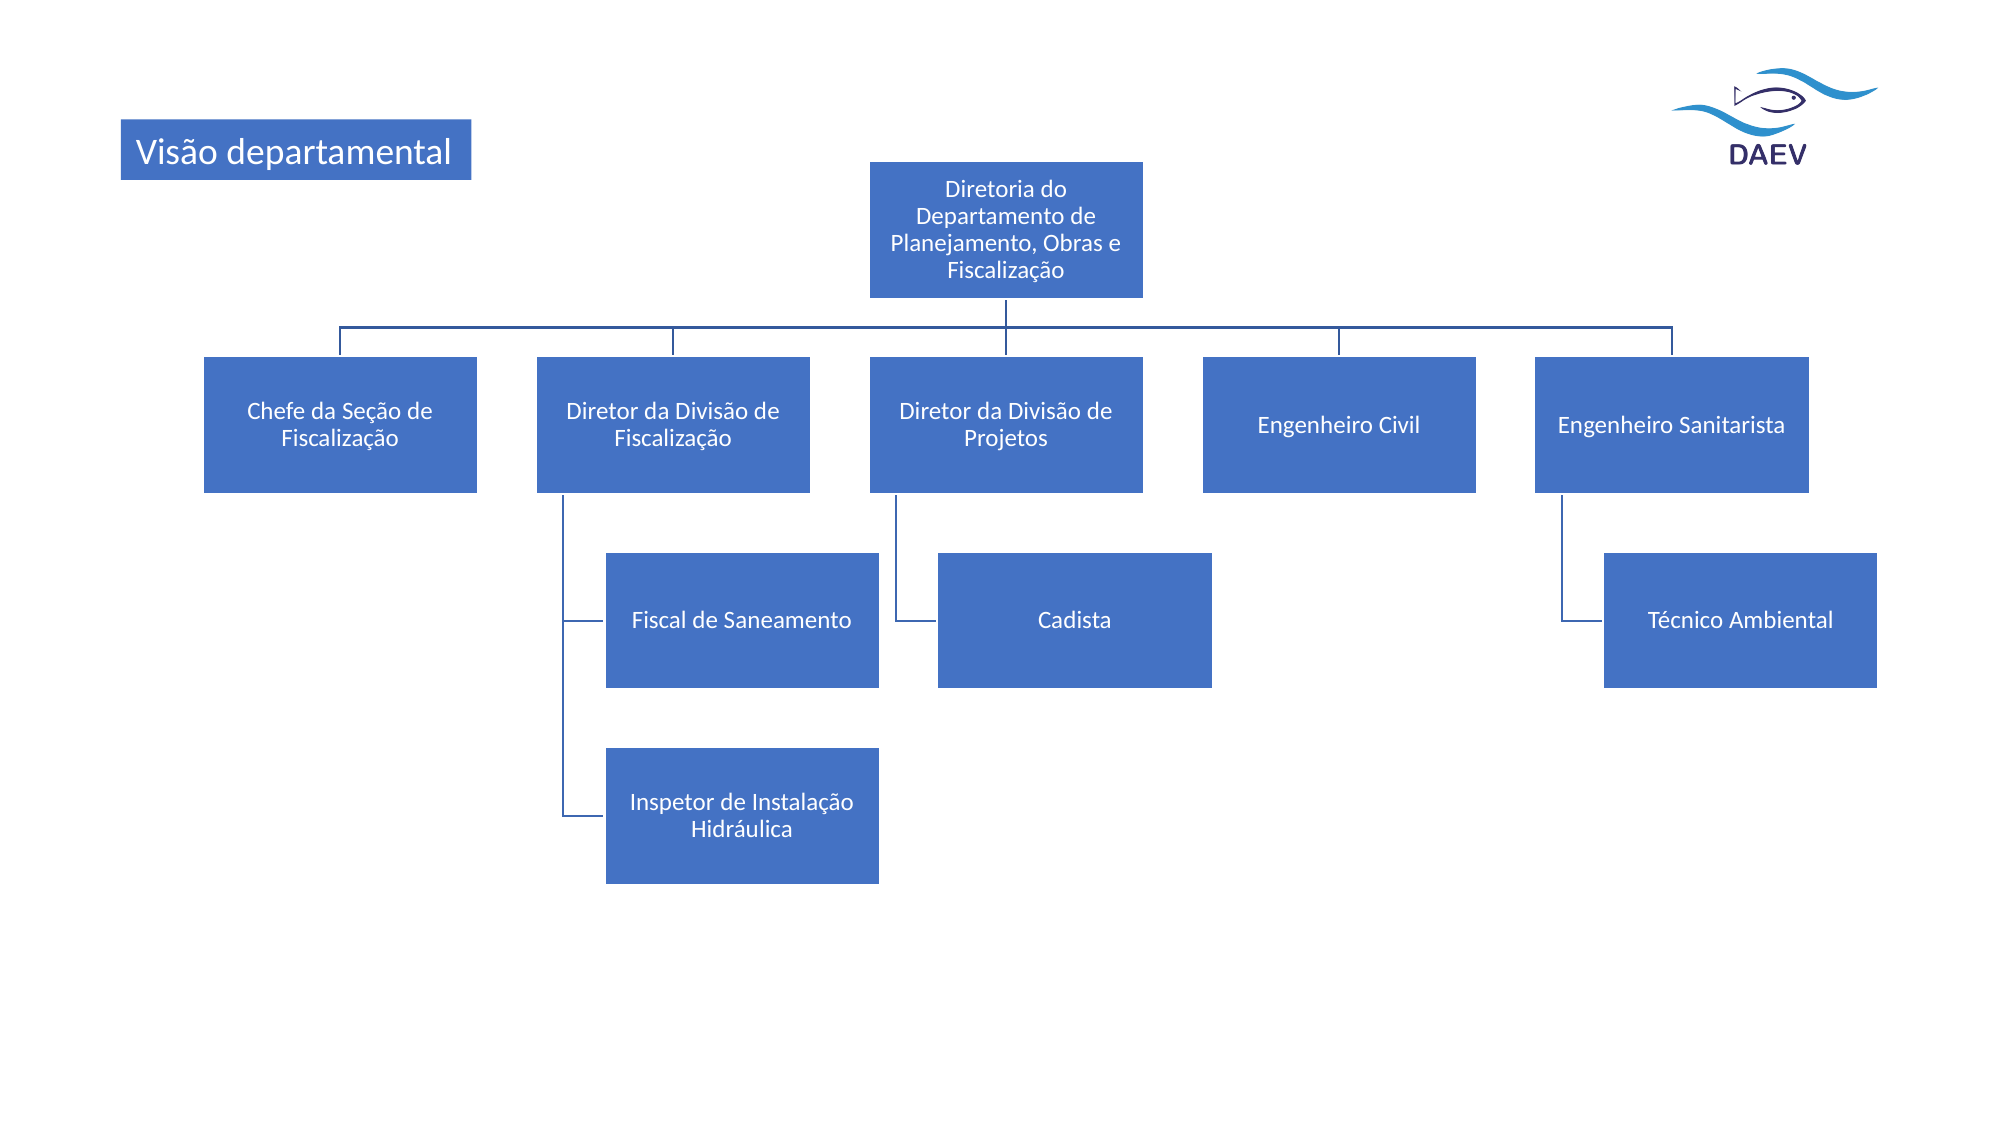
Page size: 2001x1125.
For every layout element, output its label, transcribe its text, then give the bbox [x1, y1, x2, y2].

text_box Cadista [937, 551, 1213, 690]
text_box Fiscal de Saneamento [604, 551, 880, 690]
picture [1670, 68, 1879, 165]
text_box Inspetor de Instalação Hidráulica [604, 747, 880, 885]
text_box Engenheiro Sanitarista [1534, 356, 1810, 494]
text_box Diretoria do Departamento de Planejamento, Obras e Fiscalização [868, 160, 1144, 299]
text_box Diretor da Divisão de Projetos [868, 356, 1144, 494]
text_box Técnico Ambiental [1603, 551, 1879, 690]
text_box Engenheiro Civil [1201, 356, 1477, 494]
text_box Diretor da Divisão de Fiscalização [535, 356, 811, 494]
text_box Chefe da Seção de Fiscalização [202, 356, 478, 494]
text_box Visão departamental [120, 119, 472, 180]
